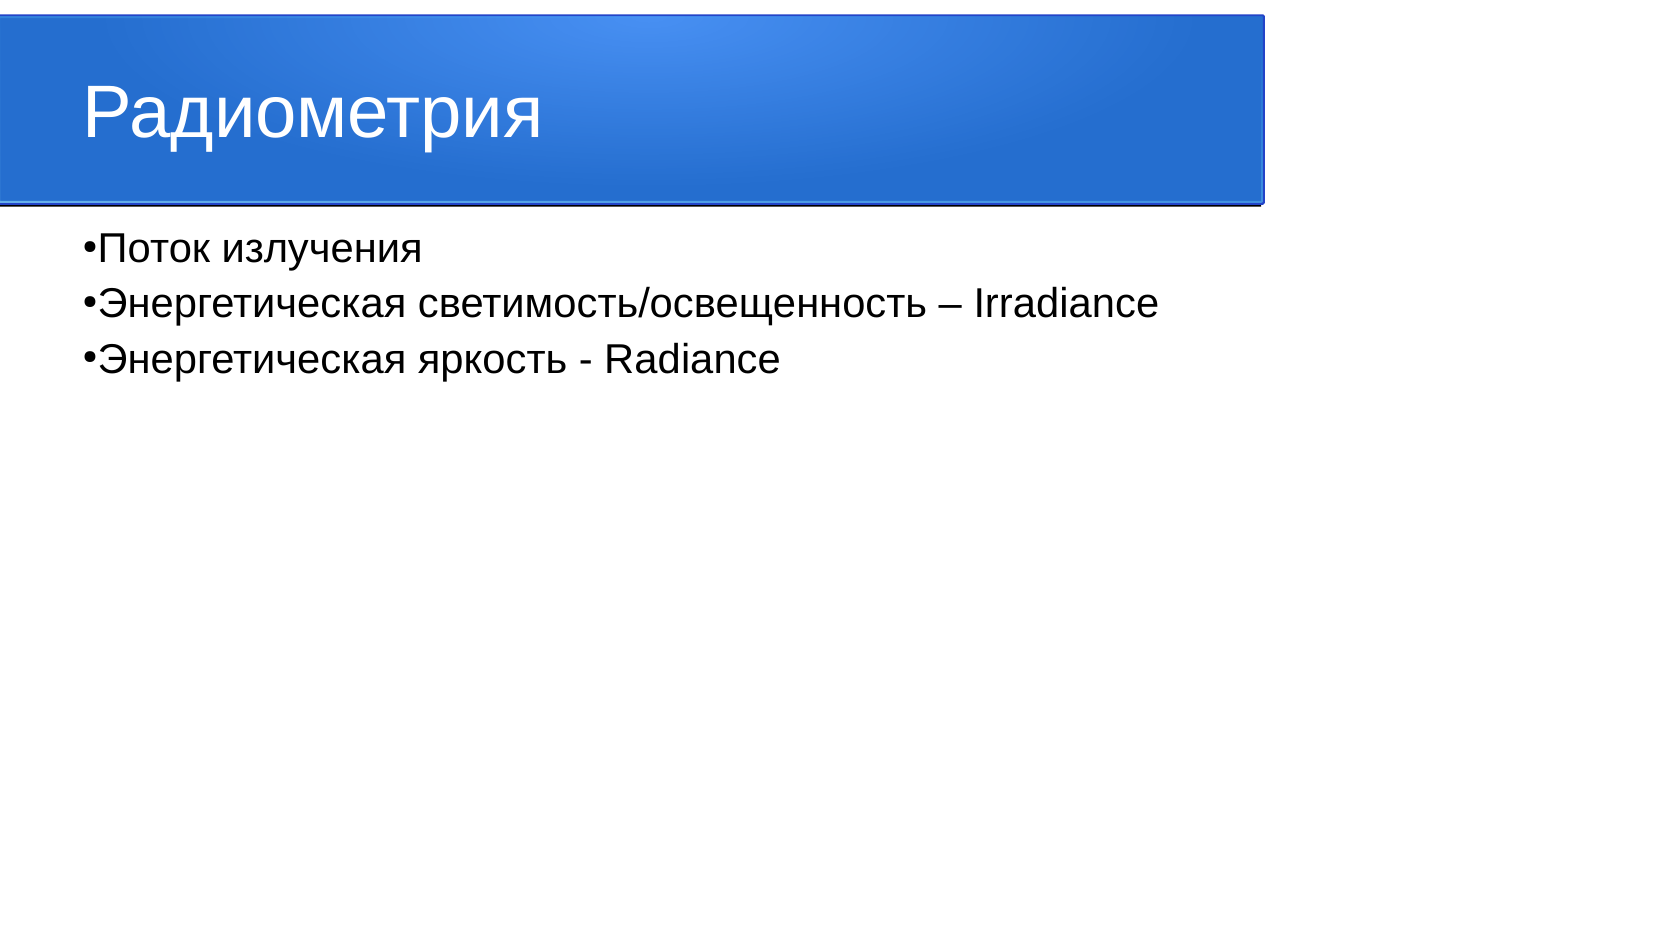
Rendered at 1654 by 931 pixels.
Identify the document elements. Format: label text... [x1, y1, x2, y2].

title Радиометрия [82, 35, 1235, 189]
subtitle Поток излучения Энергетическая светимость/освещенность – Irradiance Энергетическая яркость - Radiance [82, 224, 1571, 764]
